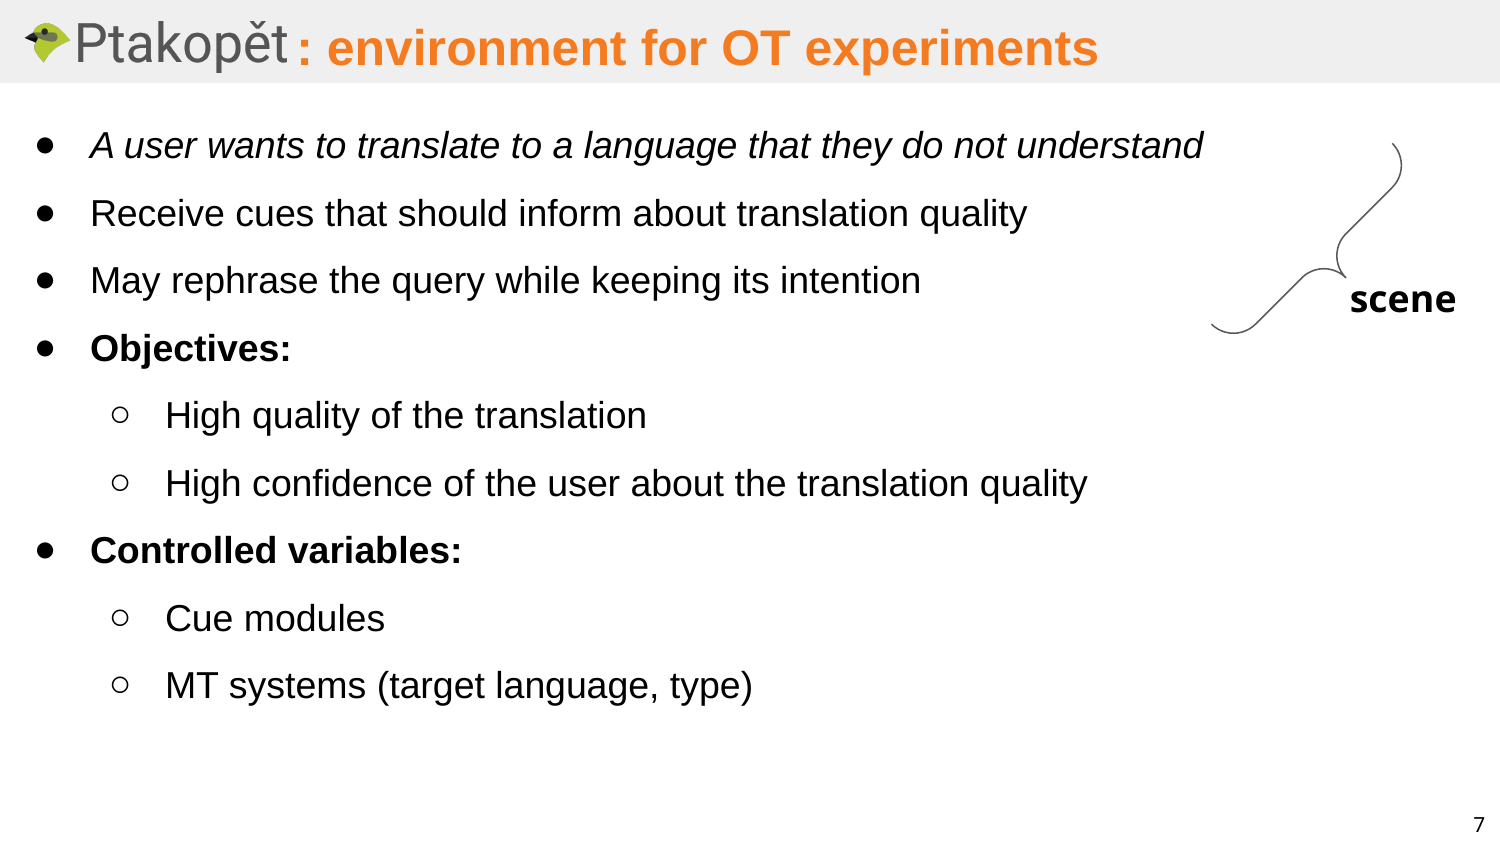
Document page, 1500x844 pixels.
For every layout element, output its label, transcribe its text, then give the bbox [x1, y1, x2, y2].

list A user wants to translate to a language that they do not understand Receive cues that should inform about translation quality May rephrase the query while keeping its intention Objectives: High quality of the translation High confidence of the user about the translation quality Controlled variables: Cue modules MT systems (target language, type) [0, 83, 1500, 722]
title : environment for OT experiments [0, 0, 1500, 83]
text_box scene [1334, 259, 1473, 335]
picture [24, 21, 287, 73]
slide_number 1 [1410, 807, 1500, 844]
